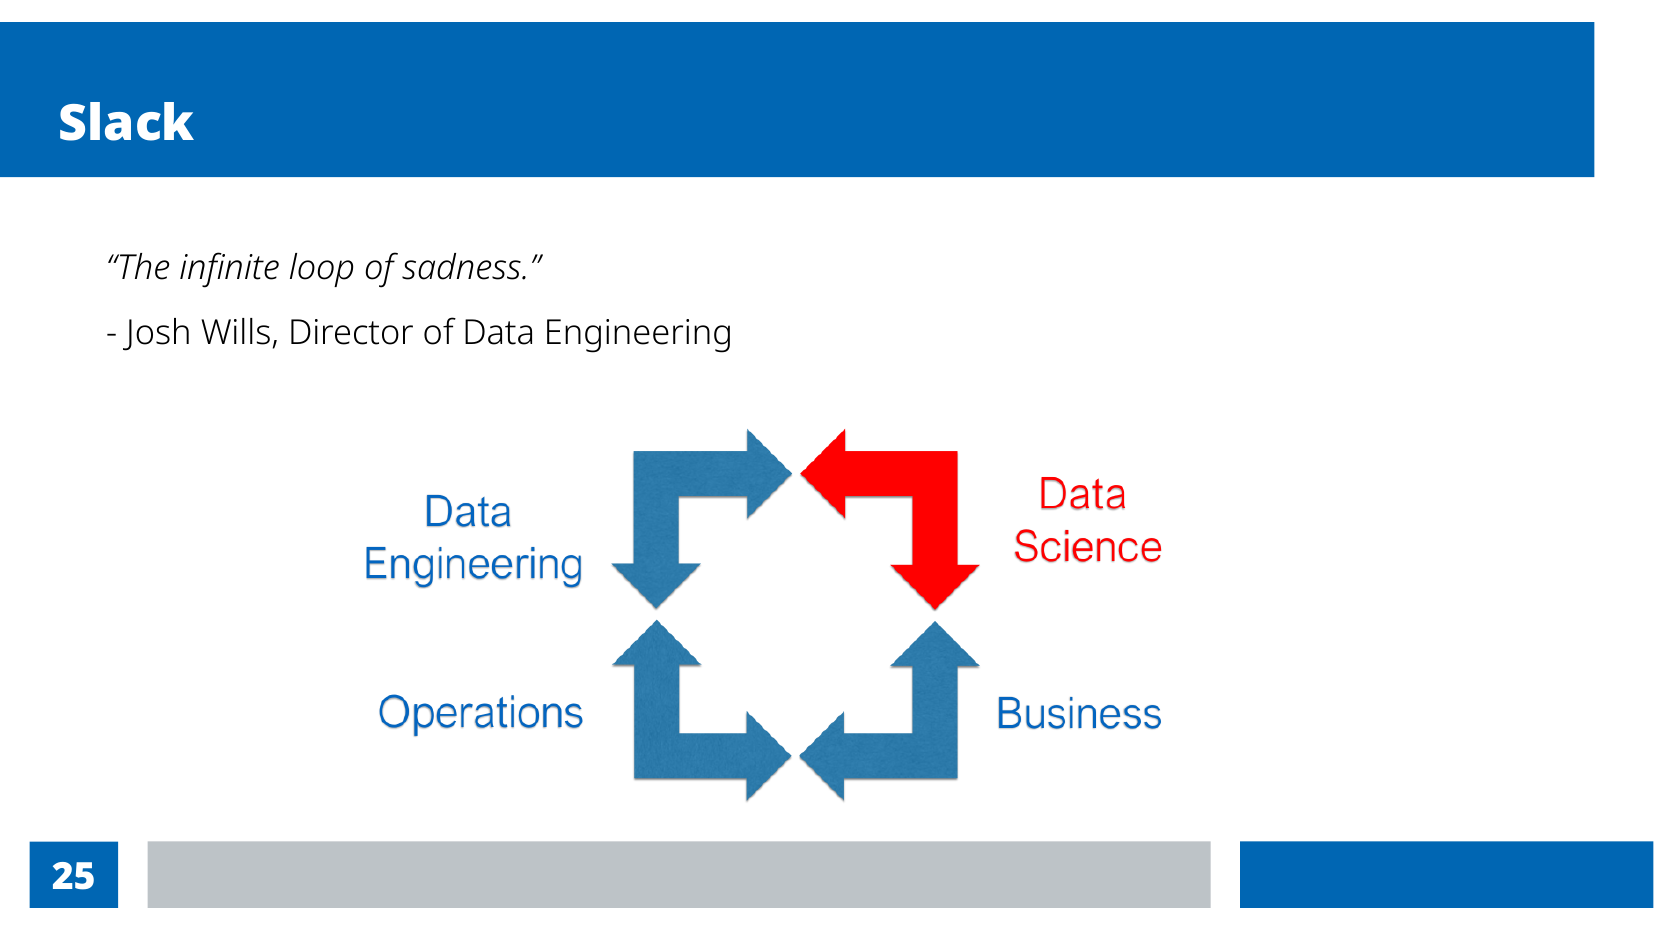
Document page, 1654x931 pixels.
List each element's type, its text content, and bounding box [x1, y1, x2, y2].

title Slack [59, 44, 1595, 156]
picture [345, 417, 1203, 820]
list “The infinite loop of sadness.” - Josh Wills, Director of Data Engineering [59, 243, 1565, 820]
